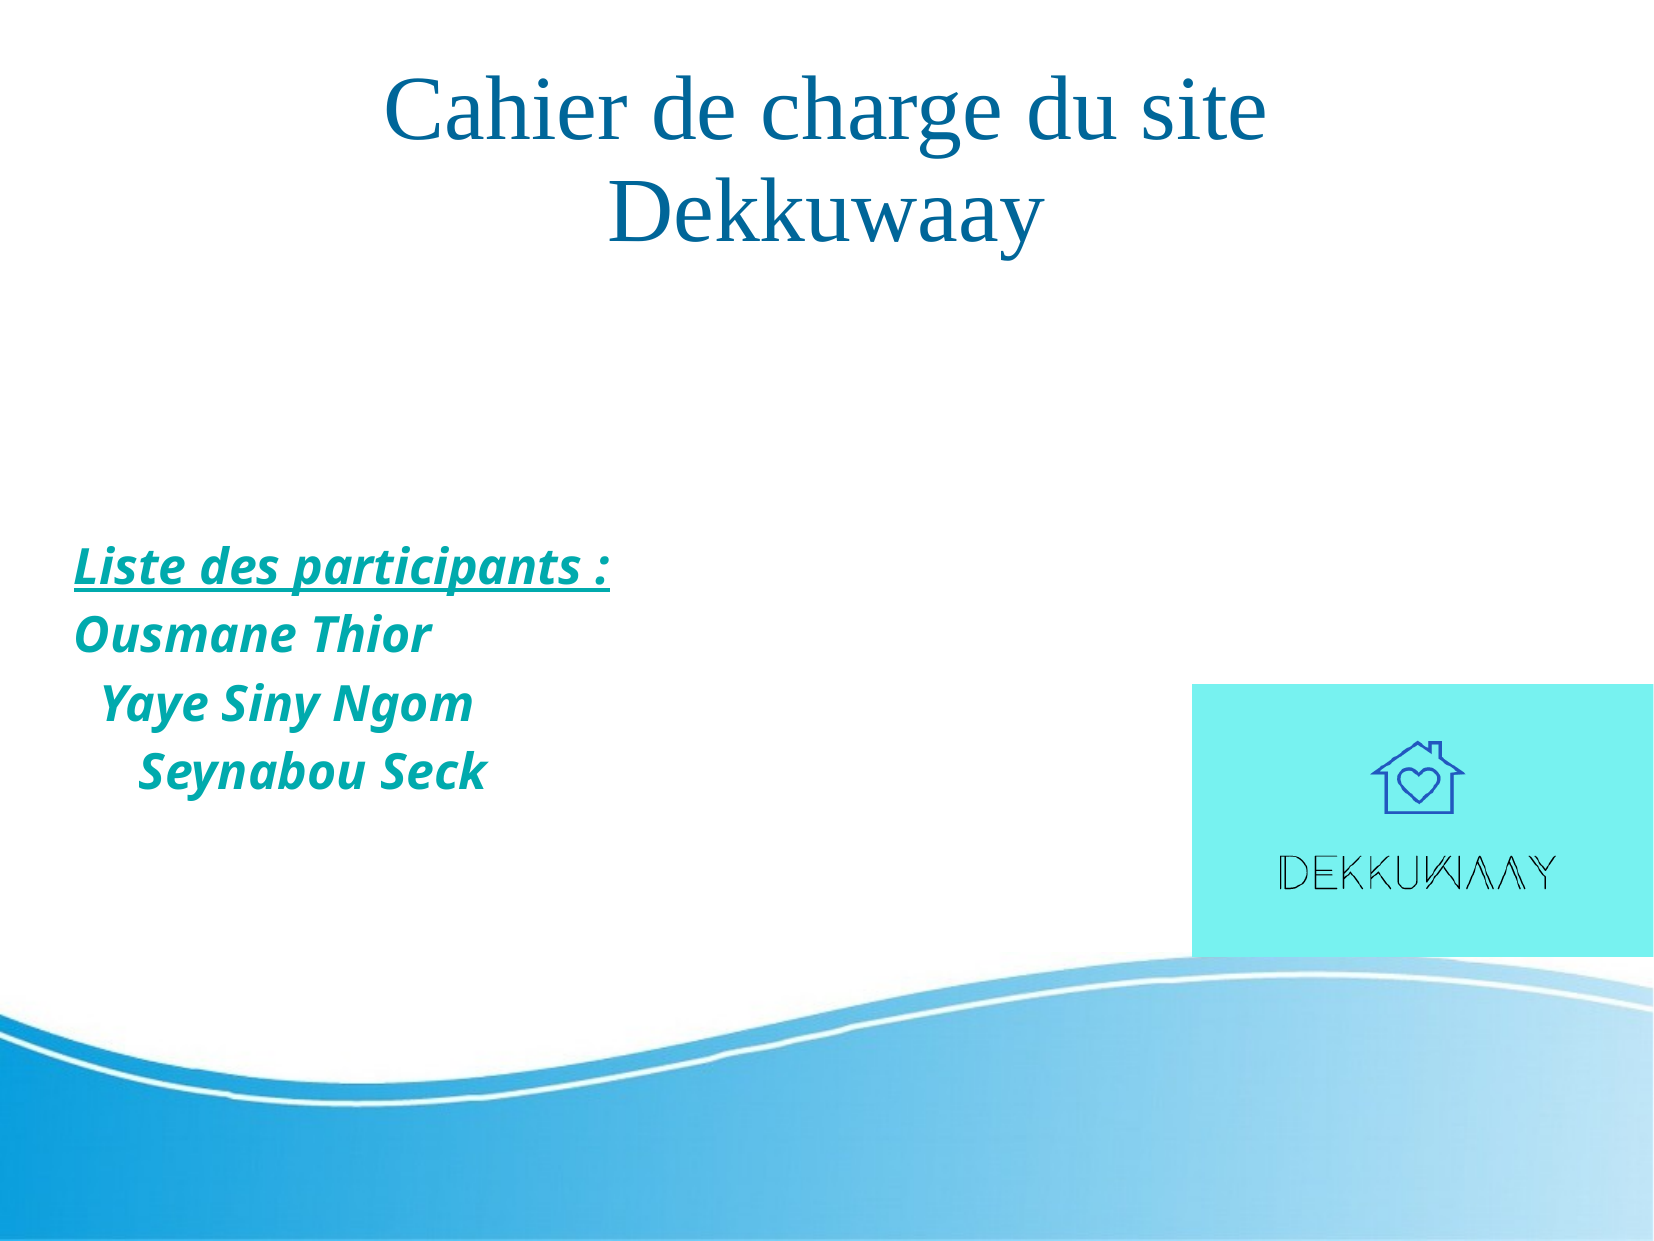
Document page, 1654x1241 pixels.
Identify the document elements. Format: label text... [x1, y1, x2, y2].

text_box Liste des participants : Ousmane Thior Yaye Siny Ngom Seynabou Seck [59, 318, 792, 847]
picture [0, 684, 1654, 1241]
title Cahier de charge du site Dekkuwaay [0, 0, 1654, 319]
